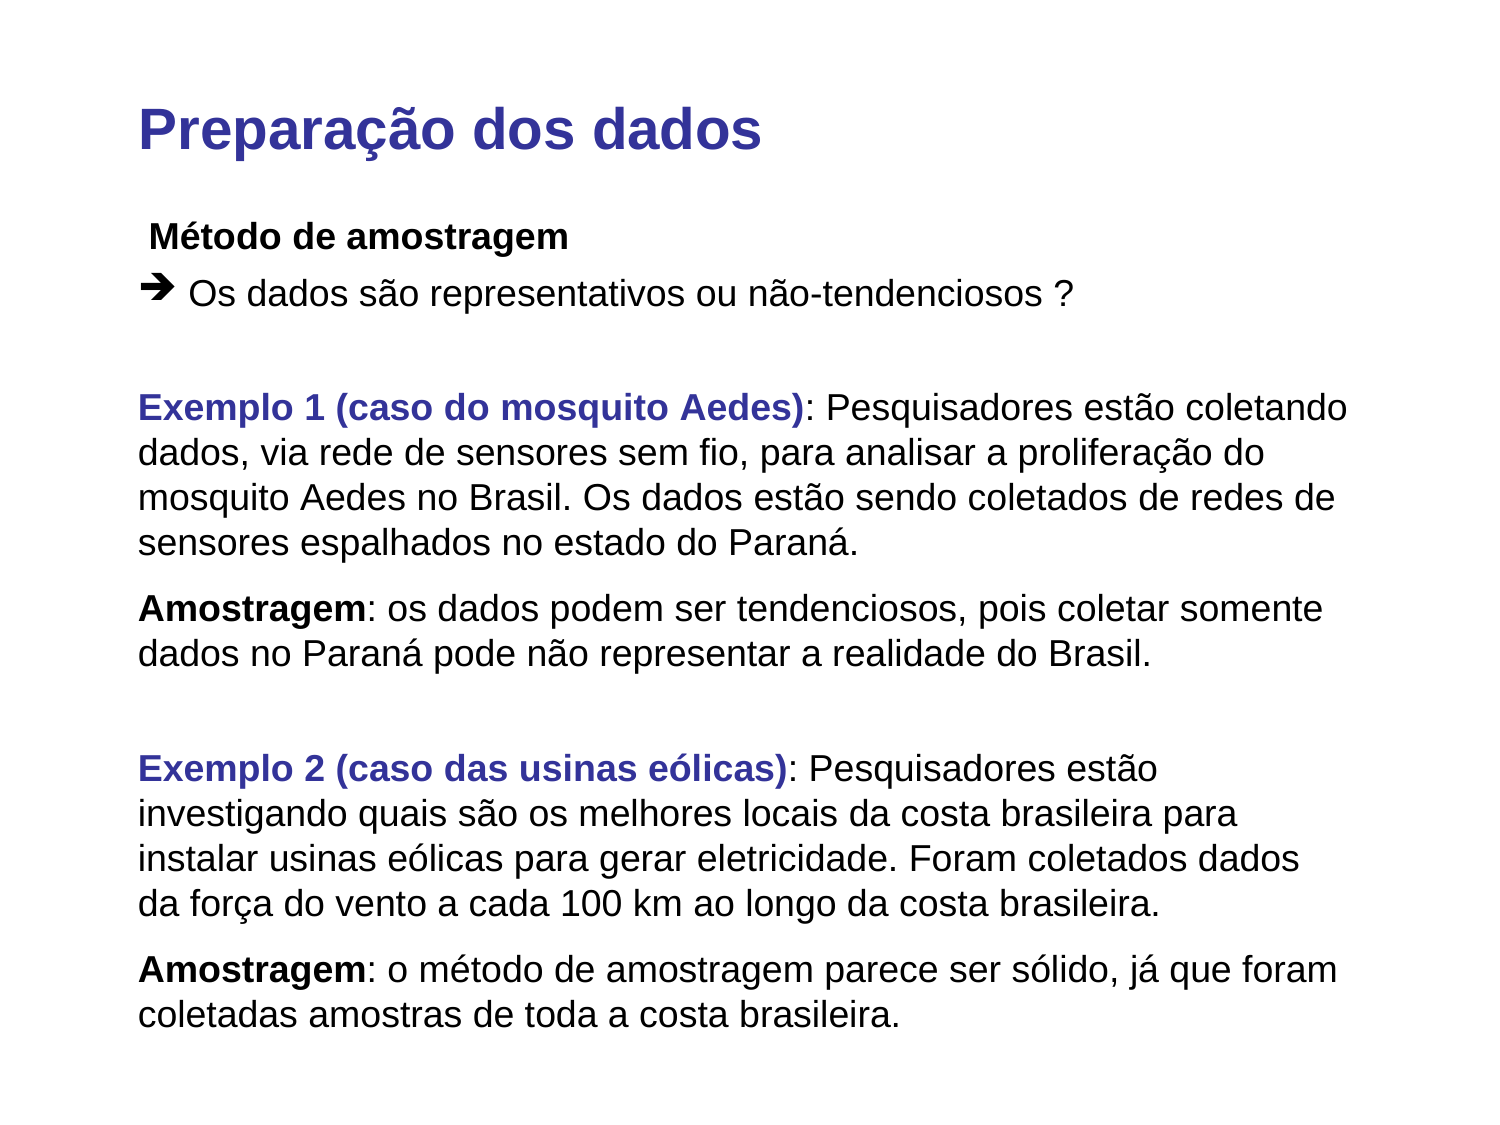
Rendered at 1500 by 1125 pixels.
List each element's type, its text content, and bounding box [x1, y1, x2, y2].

text_box Exemplo 2 (caso das usinas eólicas): Pesquisadores estão investigando quais são os melhores locais da costa brasileira para instalar usinas eólicas para gerar eletricidade. Foram coletados dados da força do vento a cada 100 km ao longo da costa brasileira. [123, 736, 1366, 937]
text_box Amostragem: o método de amostragem parece ser sólido, já que foram coletadas amostras de toda a costa brasileira. [123, 937, 1366, 1042]
text_box Preparação dos dados [123, 84, 1400, 179]
text_box Método de amostragem Os dados são representativos ou não-tendenciosos ? [123, 204, 1366, 346]
text_box Exemplo 1 (caso do mosquito Aedes): Pesquisadores estão coletando dados, via rede de sensores sem fio, para analisar a proliferação do mosquito Aedes no Brasil. Os dados estão sendo coletados de redes de sensores espalhados no estado do Paraná. [123, 375, 1366, 576]
text_box Amostragem: os dados podem ser tendenciosos, pois coletar somente dados no Paraná pode não representar a realidade do Brasil. [123, 576, 1366, 682]
